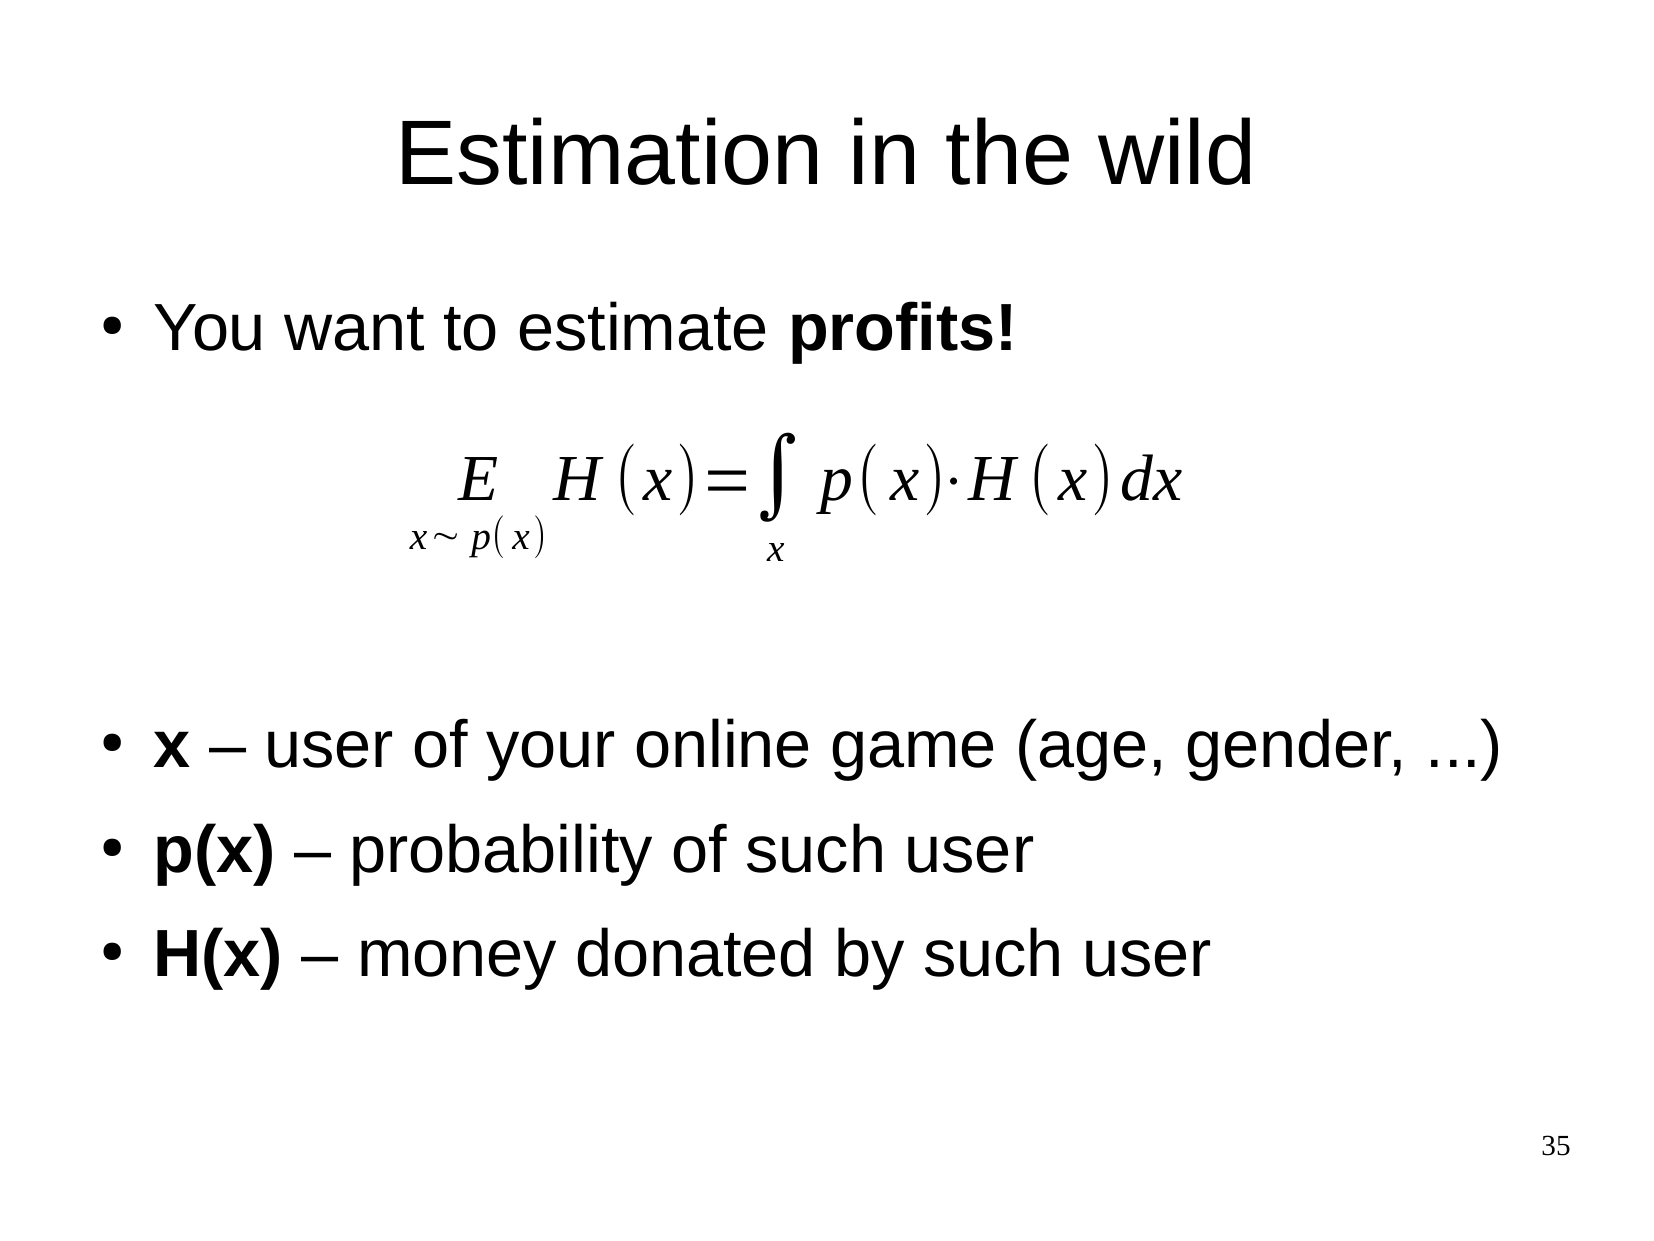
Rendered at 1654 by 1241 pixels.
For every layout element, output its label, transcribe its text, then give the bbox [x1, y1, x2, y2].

chart [393, 426, 1203, 570]
list You want to estimate profits! x – user of your online game (age, gender, ...) p(x) – probability of such user H(x) – money donated by such user [82, 290, 1571, 1156]
title Estimation in the wild [82, 49, 1571, 257]
